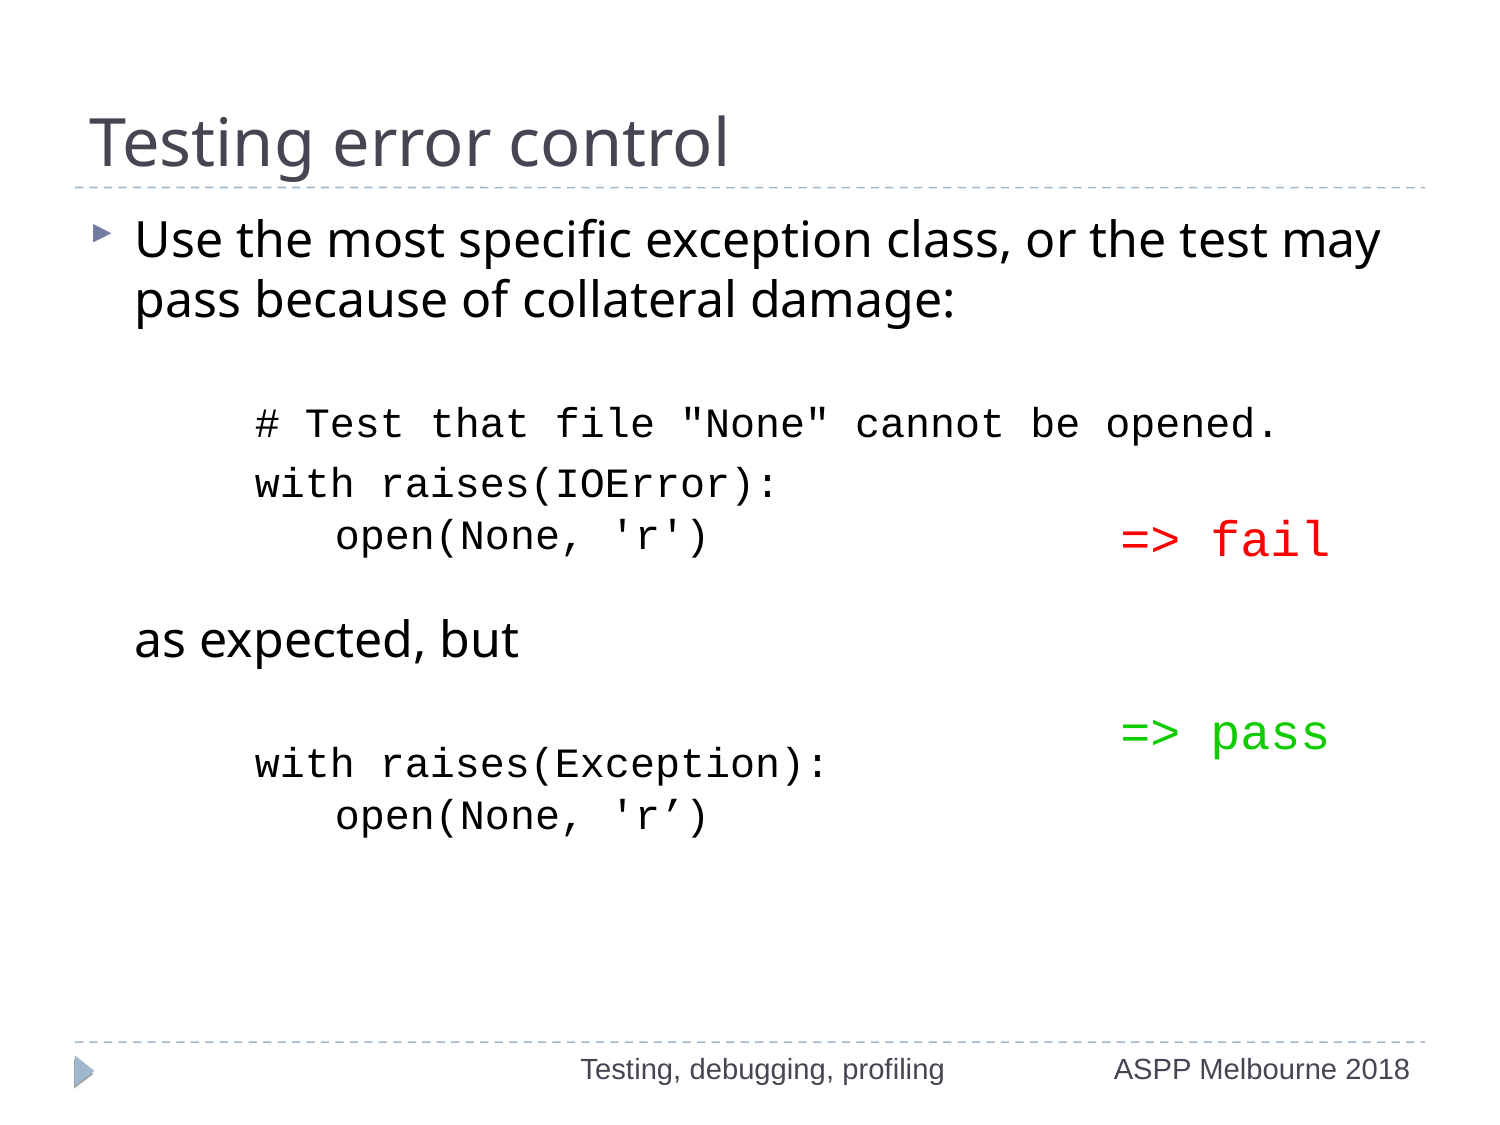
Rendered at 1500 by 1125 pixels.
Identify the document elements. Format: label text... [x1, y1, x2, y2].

text_box => pass [1105, 692, 1346, 768]
list Use the most specific exception class, or the test may pass because of collateral damage: # Test that file "None" cannot be opened. with raises(IOError): open(None, 'r') as expected, but with raises(Exception): open(None, 'r’) [75, 200, 1425, 1010]
footer Testing, debugging, profiling [475, 1042, 1051, 1103]
text_box => fail [1105, 498, 1346, 574]
title Testing error control [75, 24, 1425, 188]
slide_number ASPP Melbourne 2018 [1051, 1042, 1426, 1103]
